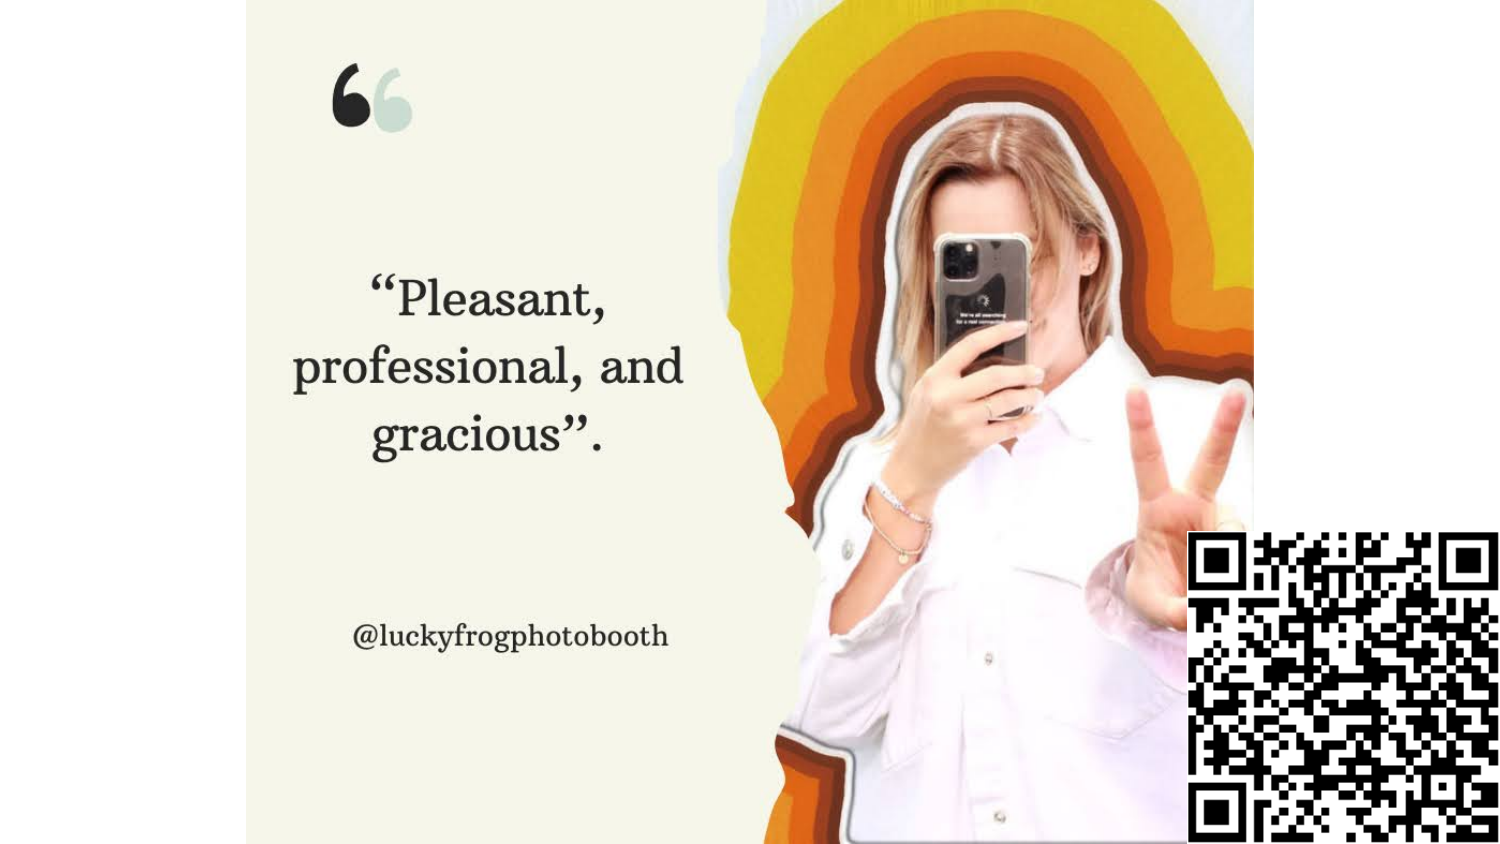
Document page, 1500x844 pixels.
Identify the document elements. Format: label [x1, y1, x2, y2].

picture [246, 0, 1500, 844]
